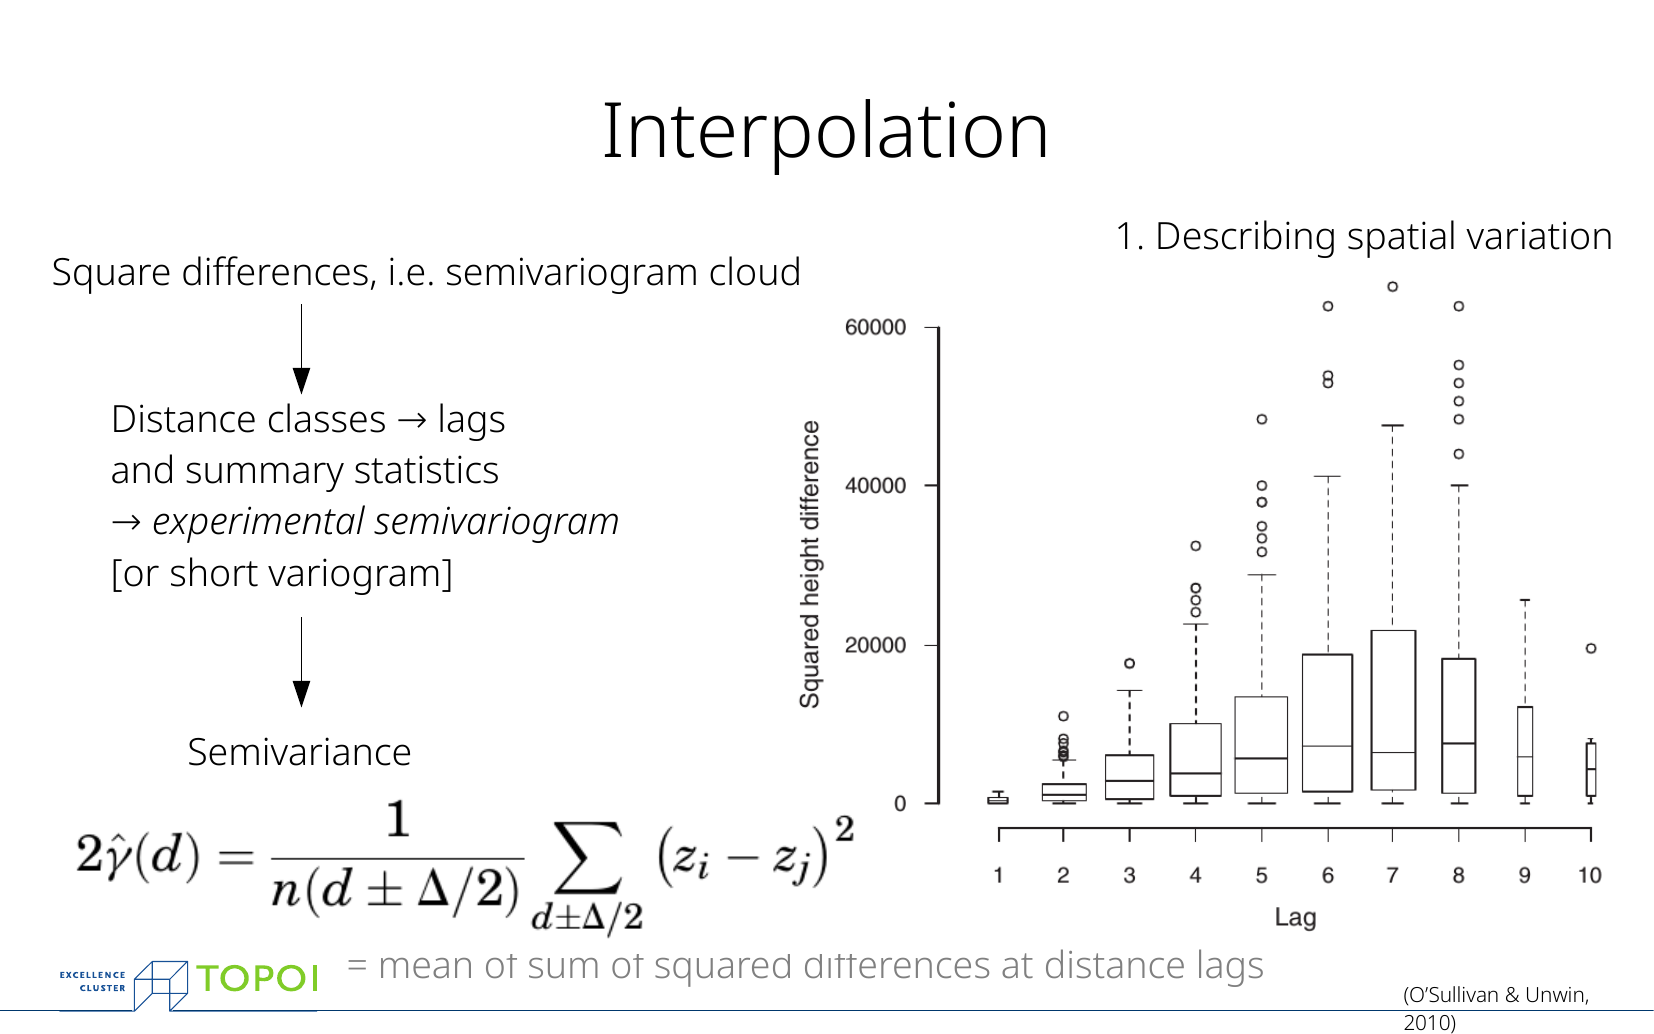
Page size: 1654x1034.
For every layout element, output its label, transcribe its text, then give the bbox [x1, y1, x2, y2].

text_box 1. Describing spatial variation [1099, 202, 1621, 269]
picture [57, 252, 1621, 955]
title Interpolation [82, 41, 1571, 214]
text_box Distance classes → lags and summary statistics → experimental semivariogram [or short variogram] [95, 385, 621, 606]
text_box = mean of sum of squared differences at distance lags [331, 931, 1269, 998]
text_box Square differences, i.e. semivariogram cloud [36, 237, 808, 305]
text_box (O’Sullivan & Unwin, 2010) [1388, 972, 1654, 1016]
text_box Semivariance [172, 718, 425, 769]
